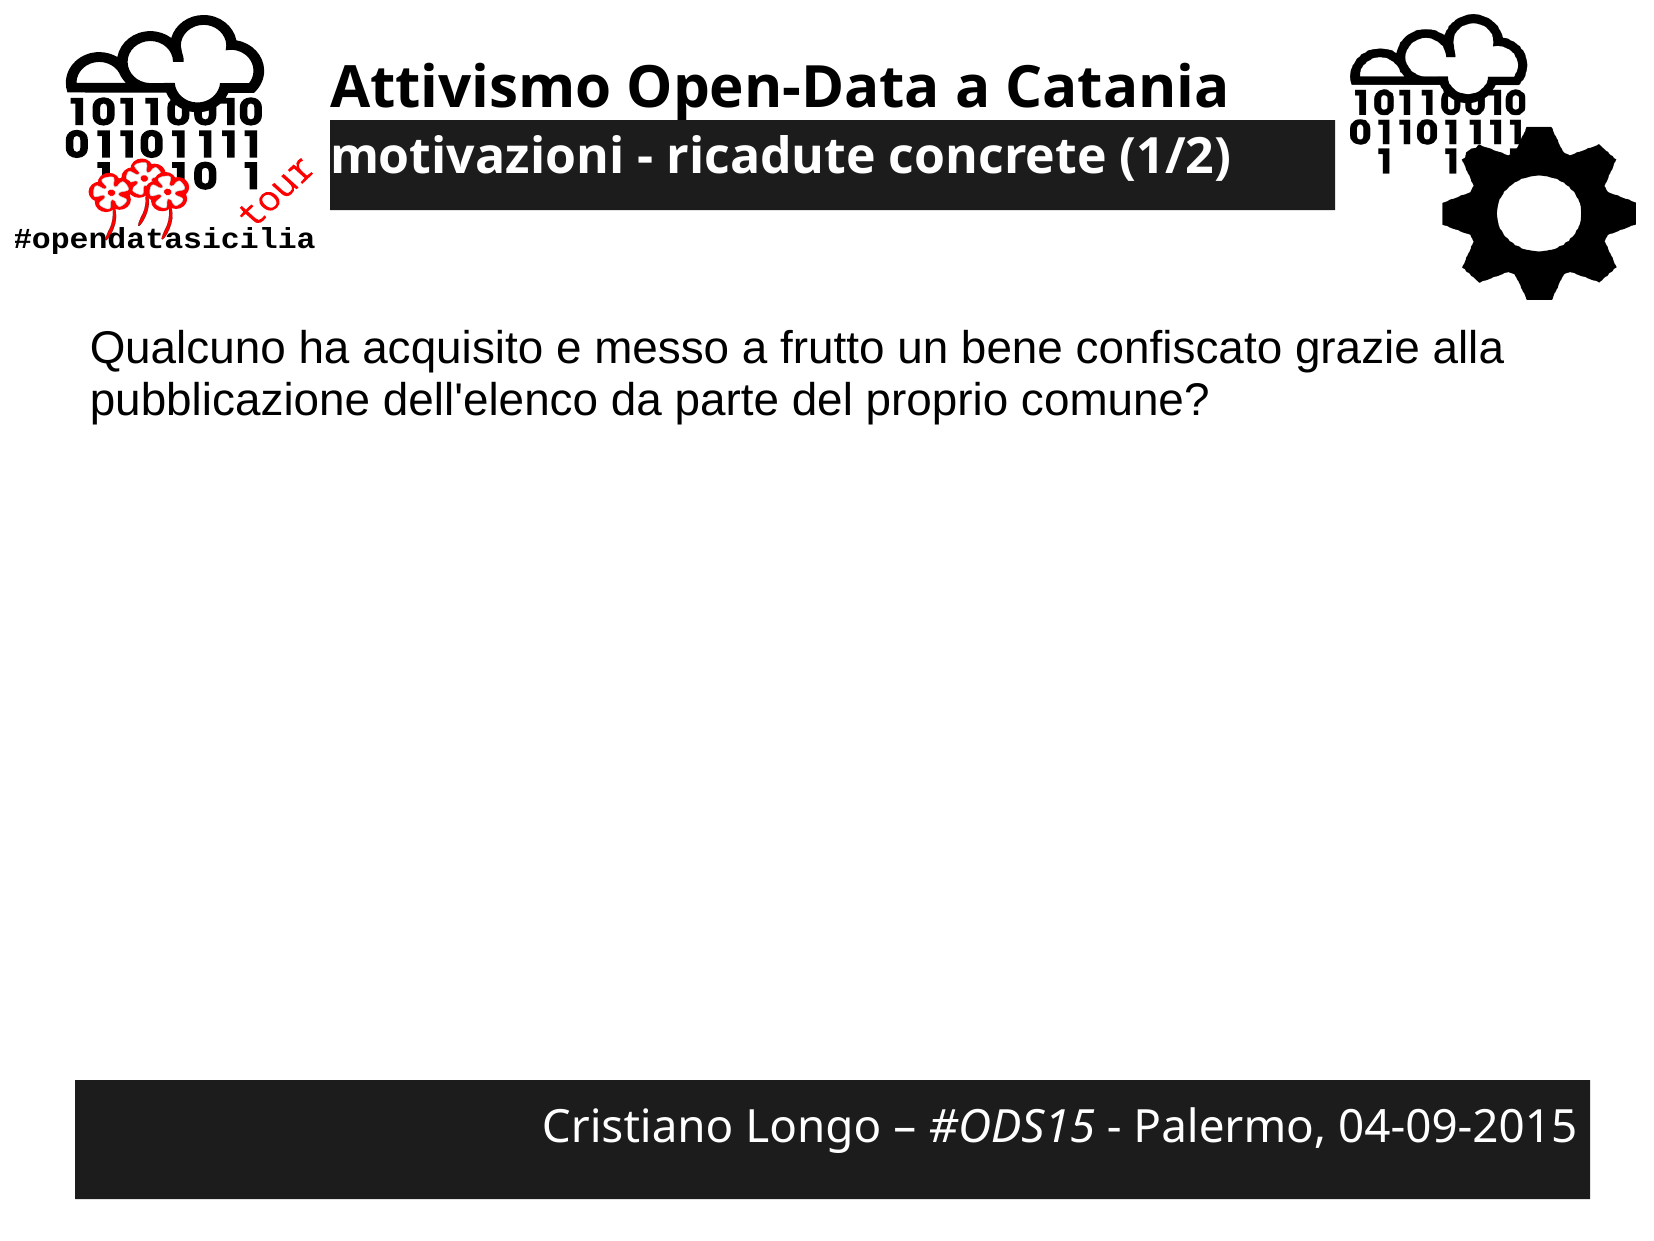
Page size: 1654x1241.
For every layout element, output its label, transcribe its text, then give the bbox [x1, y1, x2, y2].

picture [1350, 14, 1636, 301]
list Attivismo Open-Data a Catania [330, 45, 1321, 120]
list motivazioni - ricadute concrete (1/2) [330, 120, 1336, 211]
text_box Qualcuno ha acquisito e messo a frutto un bene confiscato grazie alla pubblicazione dell'elenco da parte del proprio comune? [75, 315, 1591, 545]
list Cristiano Longo – #ODS15 - Palermo, 04-09-2015 [75, 1080, 1591, 1200]
picture [15, 15, 316, 256]
